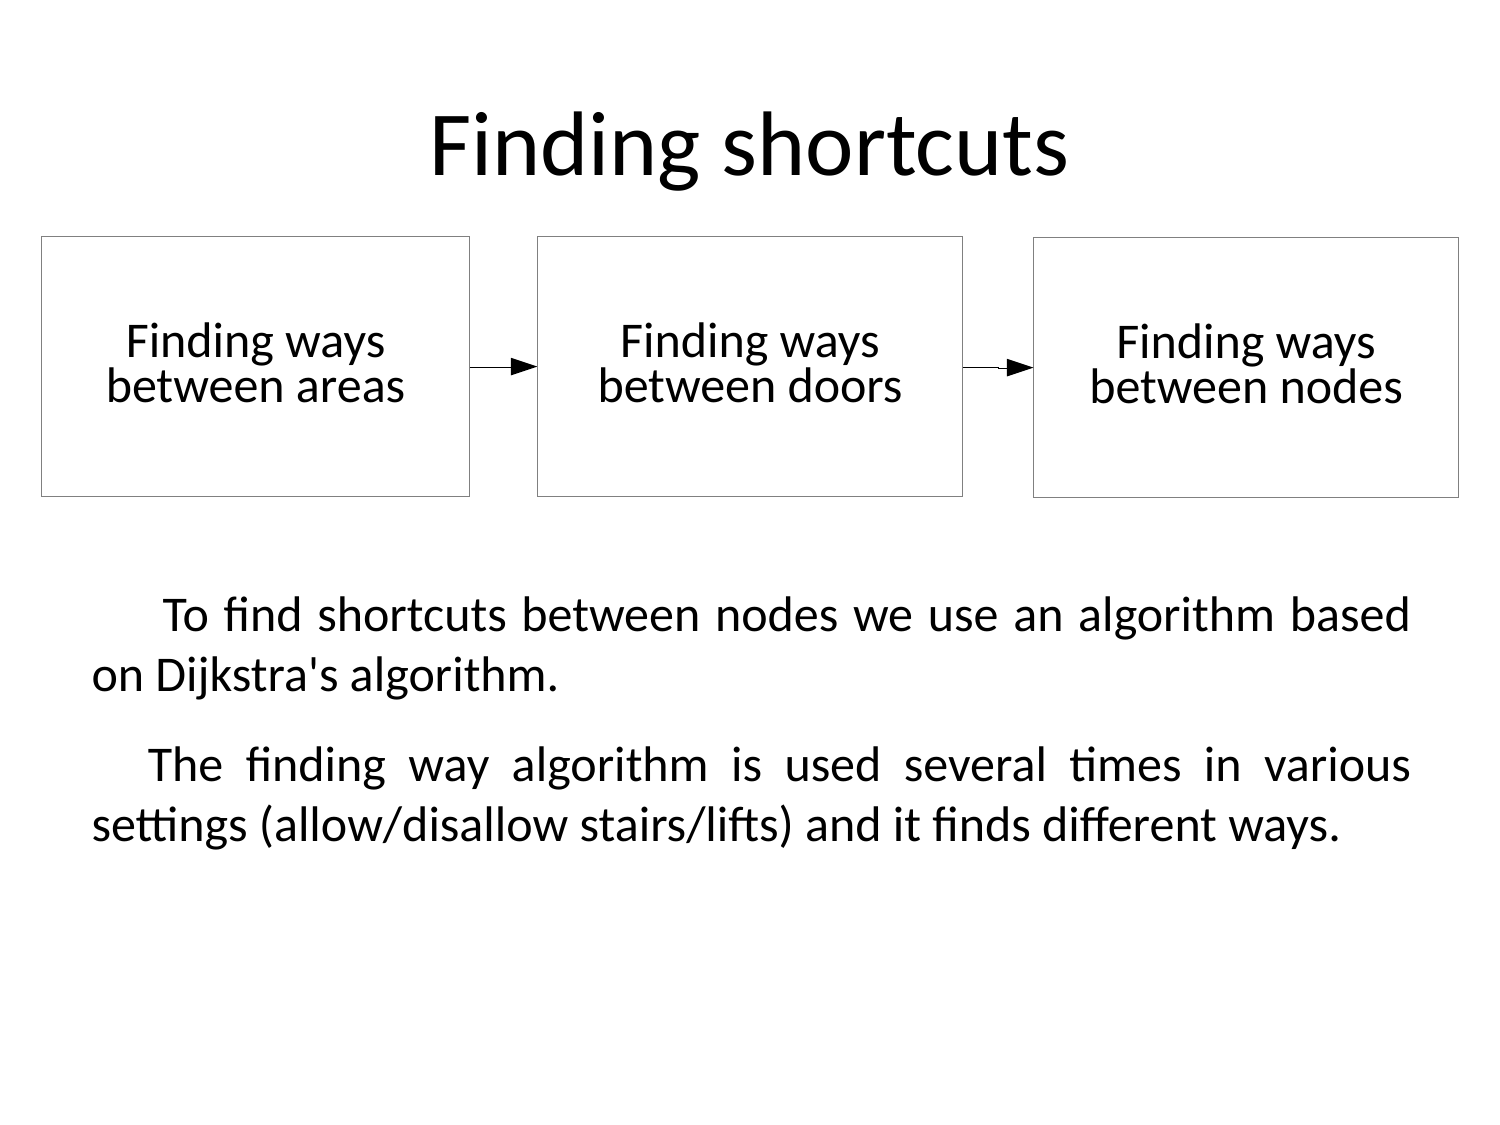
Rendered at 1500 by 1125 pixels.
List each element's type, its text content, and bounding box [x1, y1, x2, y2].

text_box Finding ways between doors [537, 236, 963, 497]
text_box Finding ways between areas [41, 236, 470, 497]
list To find shortcuts between nodes we use an algorithm based on Dijkstra's algorithm. The finding way algorithm is used several times in various settings (allow/disallow stairs/lifts) and it finds different ways. [76, 574, 1427, 953]
text_box Finding ways between nodes [1033, 237, 1459, 498]
title Finding shortcuts [74, 45, 1425, 233]
